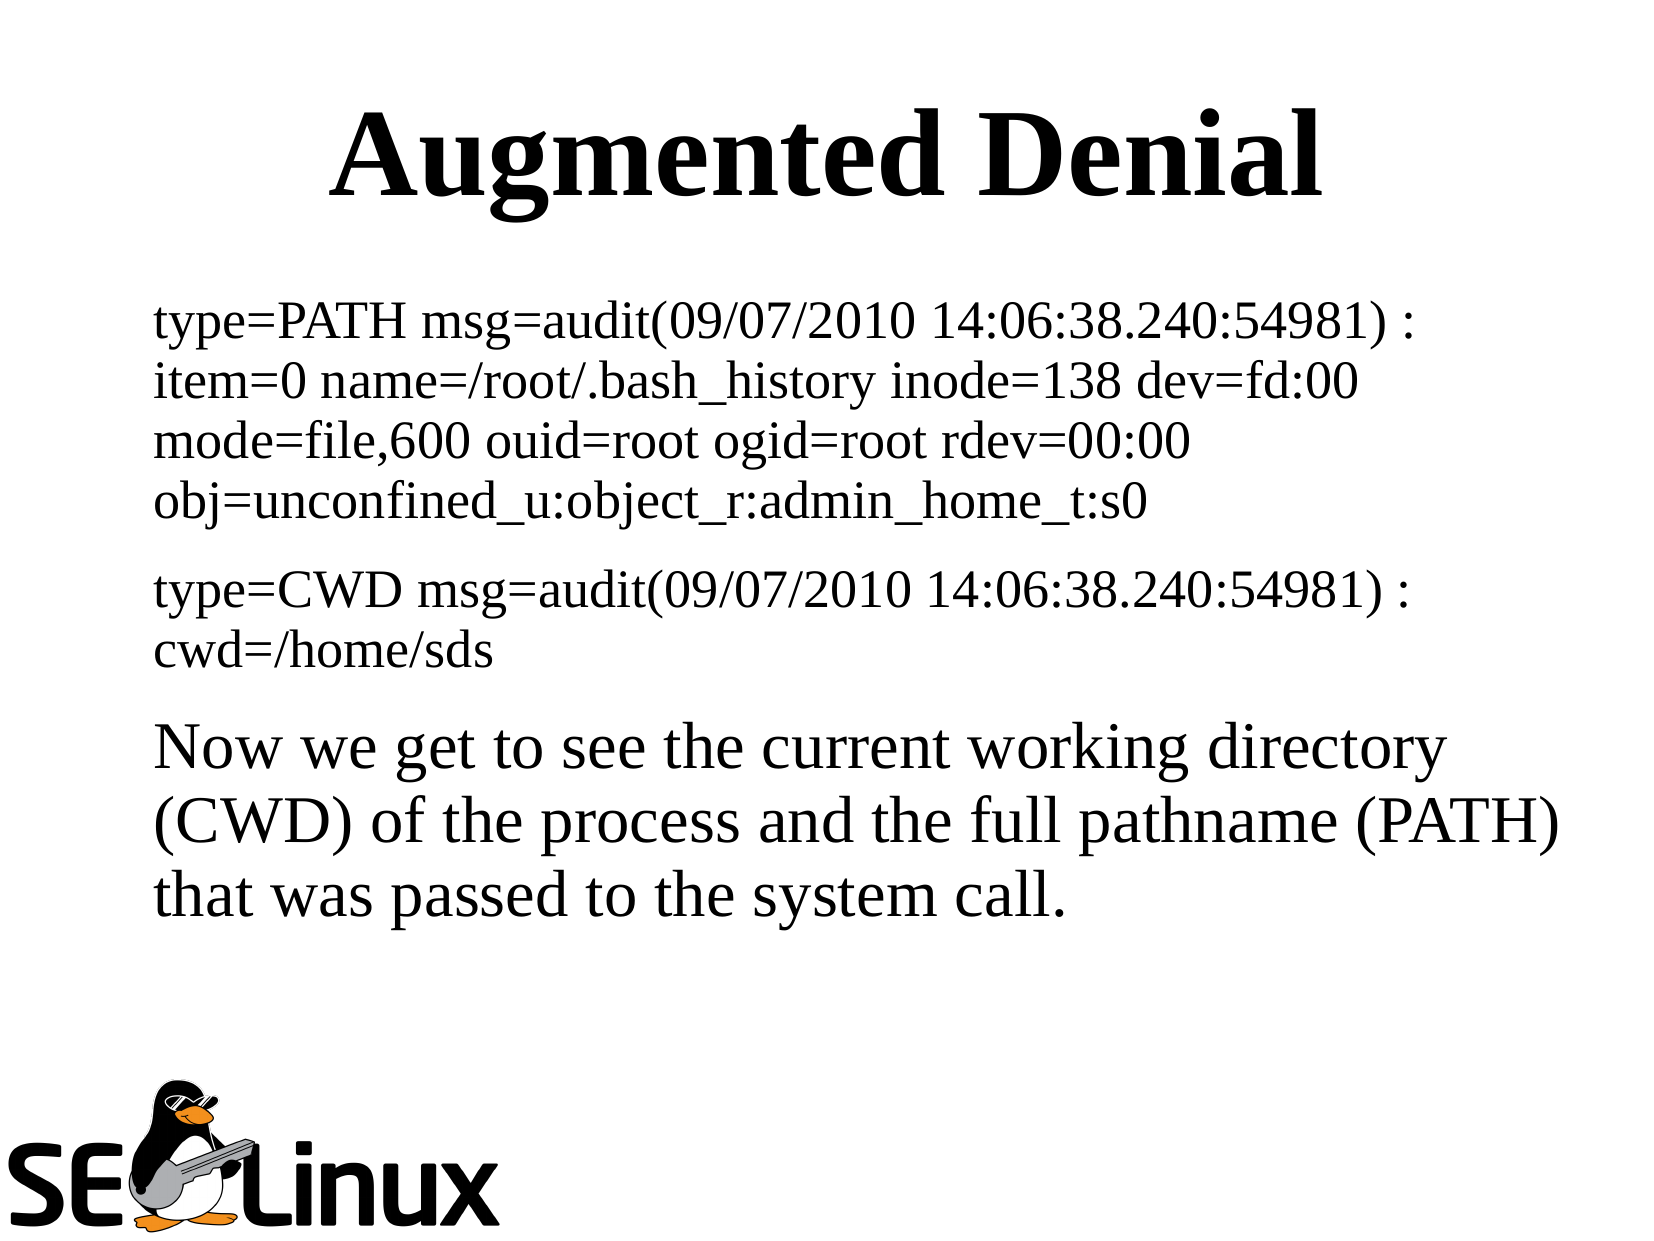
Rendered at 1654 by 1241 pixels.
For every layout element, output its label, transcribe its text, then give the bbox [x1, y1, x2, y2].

title Augmented Denial [82, 49, 1571, 257]
picture [0, 919, 526, 1241]
list type=PATH msg=audit(09/07/2010 14:06:38.240:54981) : item=0 name=/root/.bash_history inode=138 dev=fd:00 mode=file,600 ouid=root ogid=root rdev=00:00 obj=unconfined_u:object_r:admin_home_t:s0 type=CWD msg=audit(09/07/2010 14:06:38.240:54981) : cwd=/home/sds Now we get to see the current working directory (CWD) of the process and the full pathname (PATH) that was passed to the system call. [82, 290, 1571, 1010]
